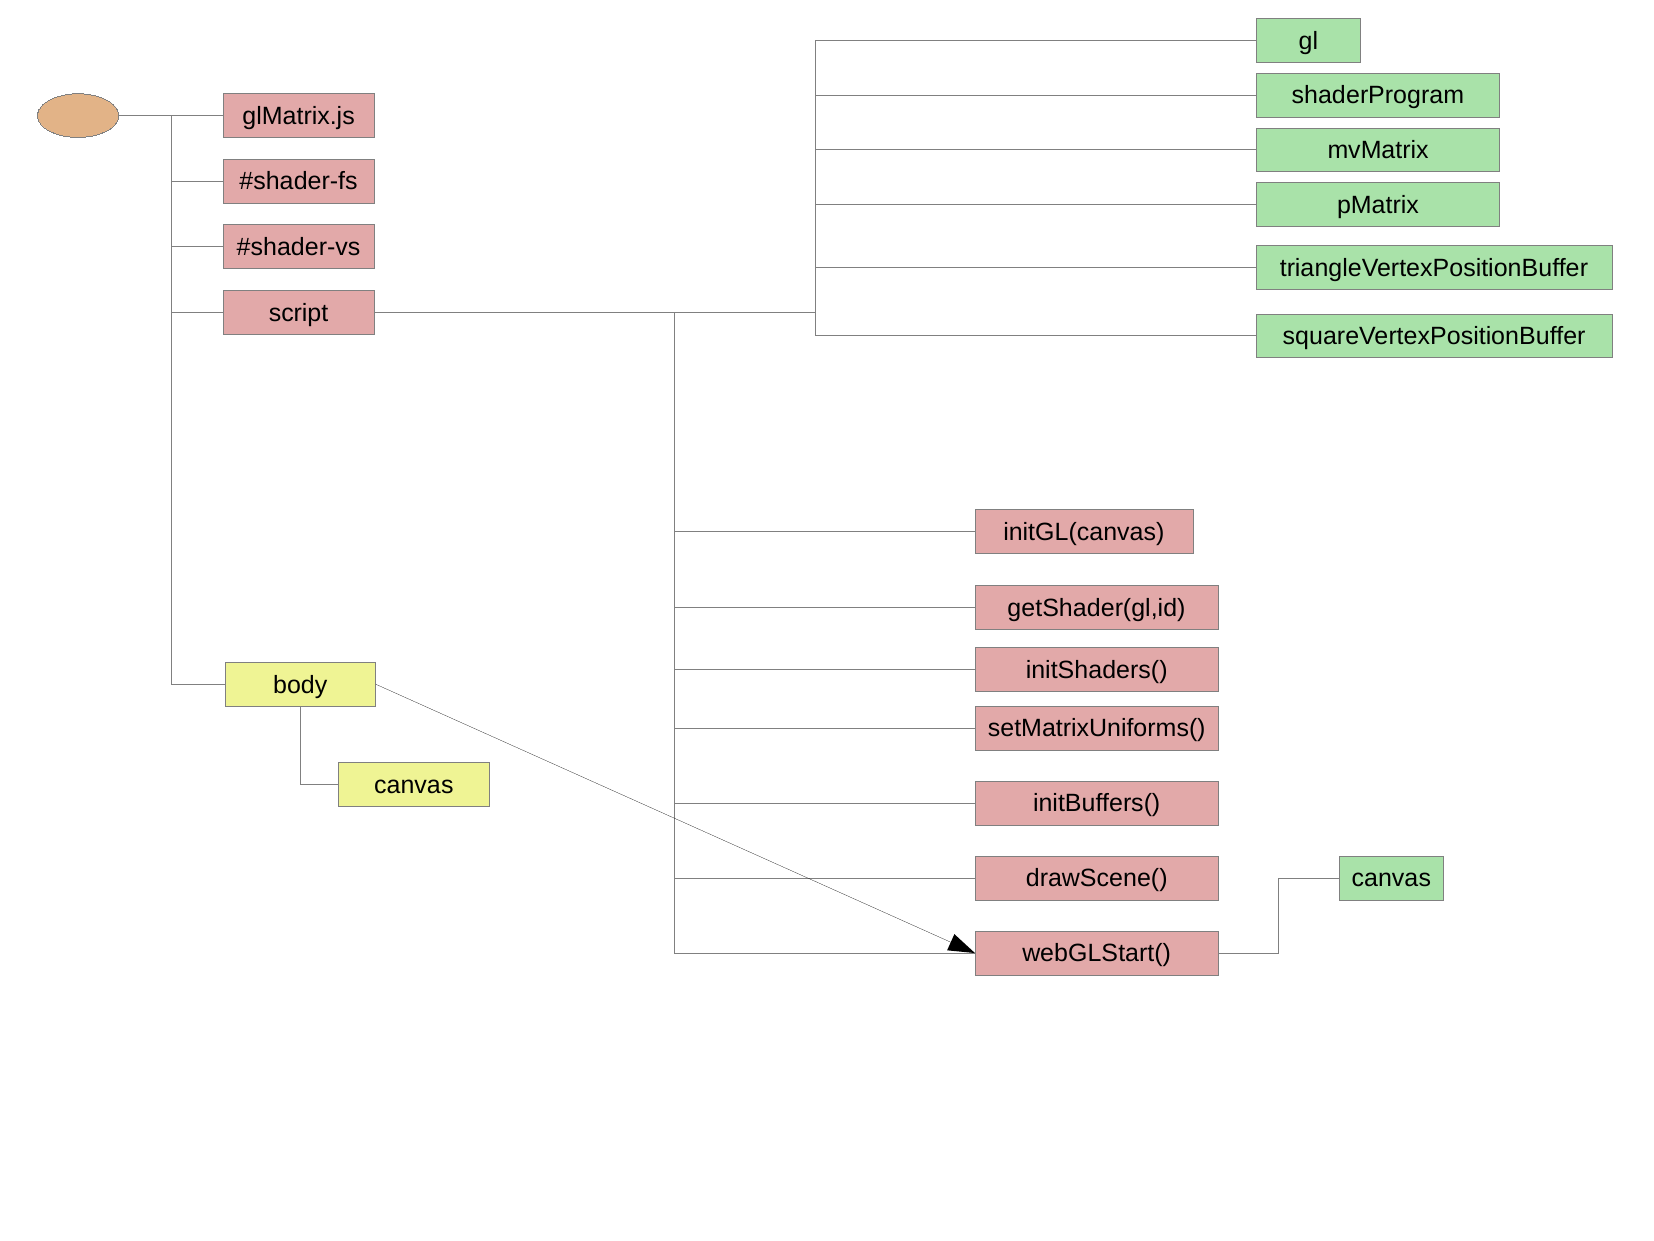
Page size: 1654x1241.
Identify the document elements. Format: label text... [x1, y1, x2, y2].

text_box setMatrixUniforms() [975, 706, 1219, 751]
text_box canvas [1339, 856, 1444, 901]
text_box gl [1256, 18, 1361, 63]
text_box script [223, 290, 375, 335]
text_box initGL(canvas) [975, 509, 1194, 554]
text_box glMatrix.js [223, 93, 375, 138]
text_box canvas [338, 762, 490, 807]
text_box #shader-vs [223, 224, 375, 269]
text_box squareVertexPositionBuffer [1256, 314, 1613, 358]
text_box initShaders() [975, 647, 1219, 692]
text_box getShader(gl,id) [975, 585, 1219, 630]
text_box body [225, 662, 376, 707]
text_box webGLStart() [975, 931, 1219, 976]
text_box mvMatrix [1256, 128, 1500, 172]
text_box drawScene() [975, 856, 1219, 901]
text_box [37, 93, 119, 138]
text_box shaderProgram [1256, 73, 1500, 118]
text_box pMatrix [1256, 182, 1500, 227]
text_box triangleVertexPositionBuffer [1256, 245, 1613, 290]
text_box initBuffers() [975, 781, 1219, 826]
text_box #shader-fs [223, 159, 375, 204]
